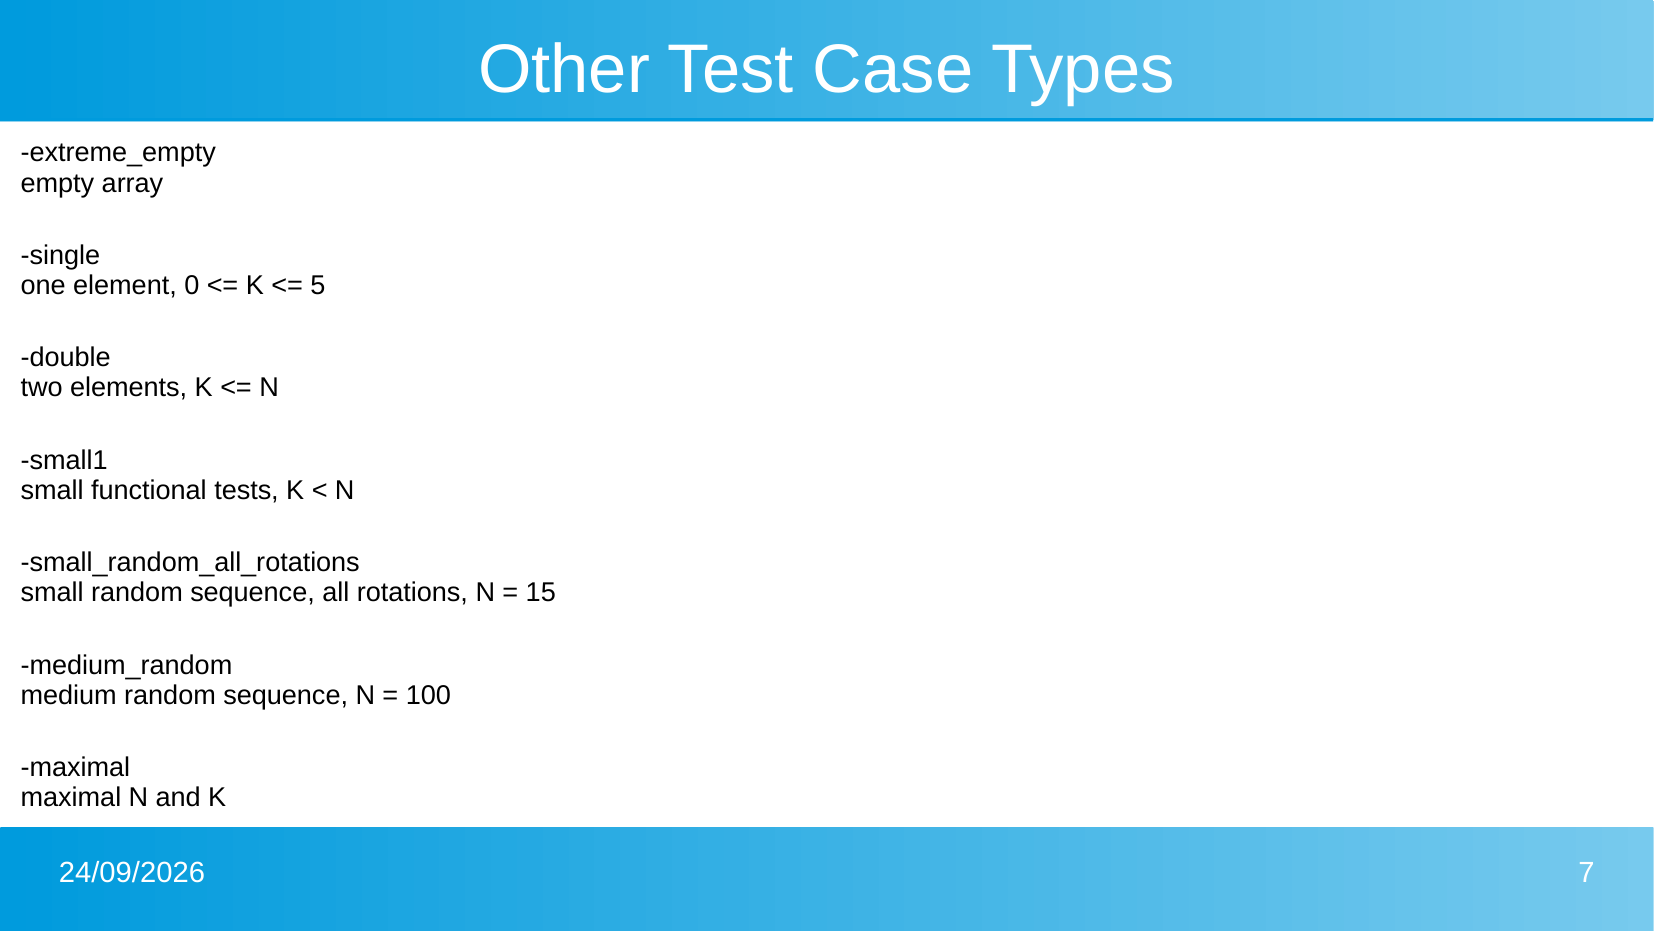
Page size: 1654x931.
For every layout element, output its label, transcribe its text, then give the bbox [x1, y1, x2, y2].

text_box -extreme_empty empty array -single one element, 0 <= K <= 5 -double two elements, K <= N -small1 small functional tests, K < N -small_random_all_rotations small random sequence, all rotations, N = 15 -medium_random medium random sequence, N = 100 -maximal maximal N and K [5, 129, 1424, 820]
title Other Test Case Types [59, 29, 1595, 108]
